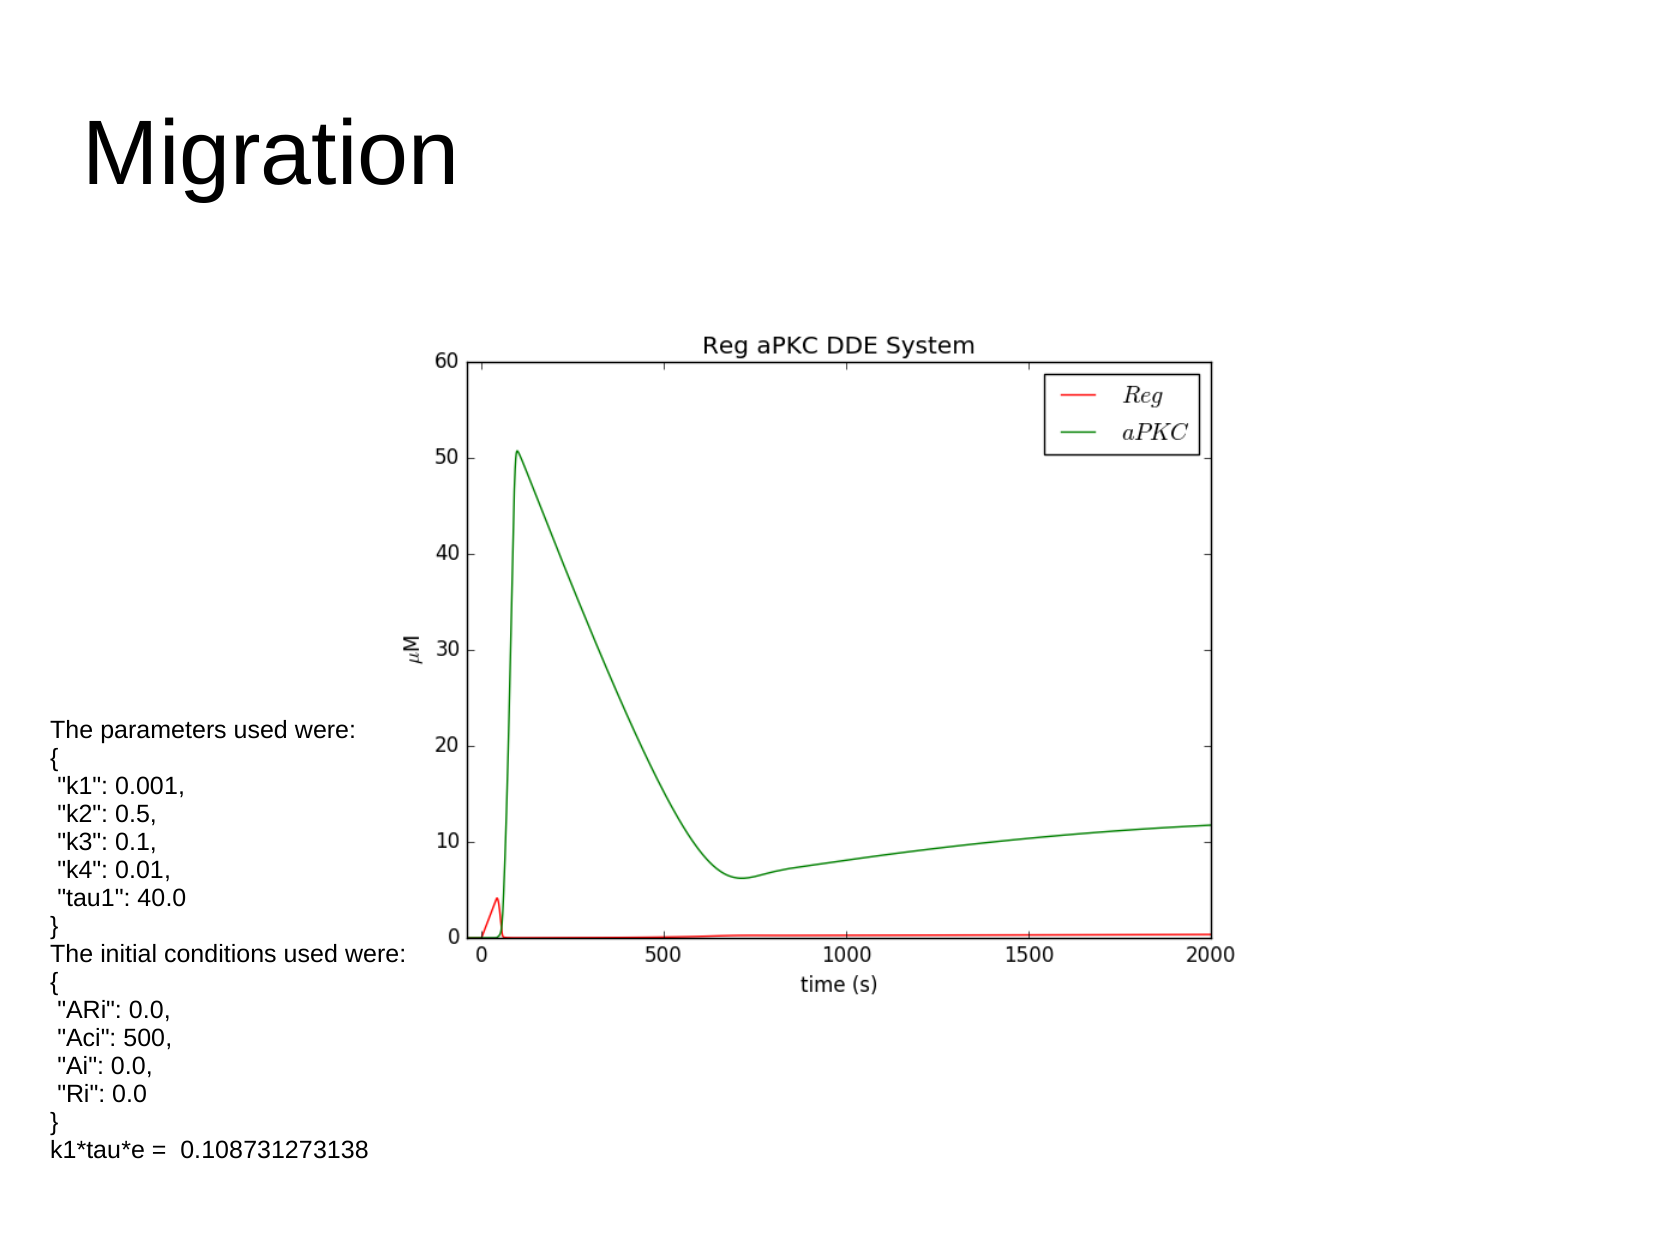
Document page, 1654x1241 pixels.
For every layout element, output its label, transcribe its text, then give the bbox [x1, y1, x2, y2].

picture [347, 290, 1307, 1010]
text_box The parameters used were: { "k1": 0.001, "k2": 0.5, "k3": 0.1, "k4": 0.01, "tau1": 40.0 } The initial conditions used were: { "ARi": 0.0, "Aci": 500, "Ai": 0.0, "Ri": 0.0 } k1*tau*e = 0.108731273138 [35, 708, 608, 1241]
title Migration [82, 49, 1571, 257]
